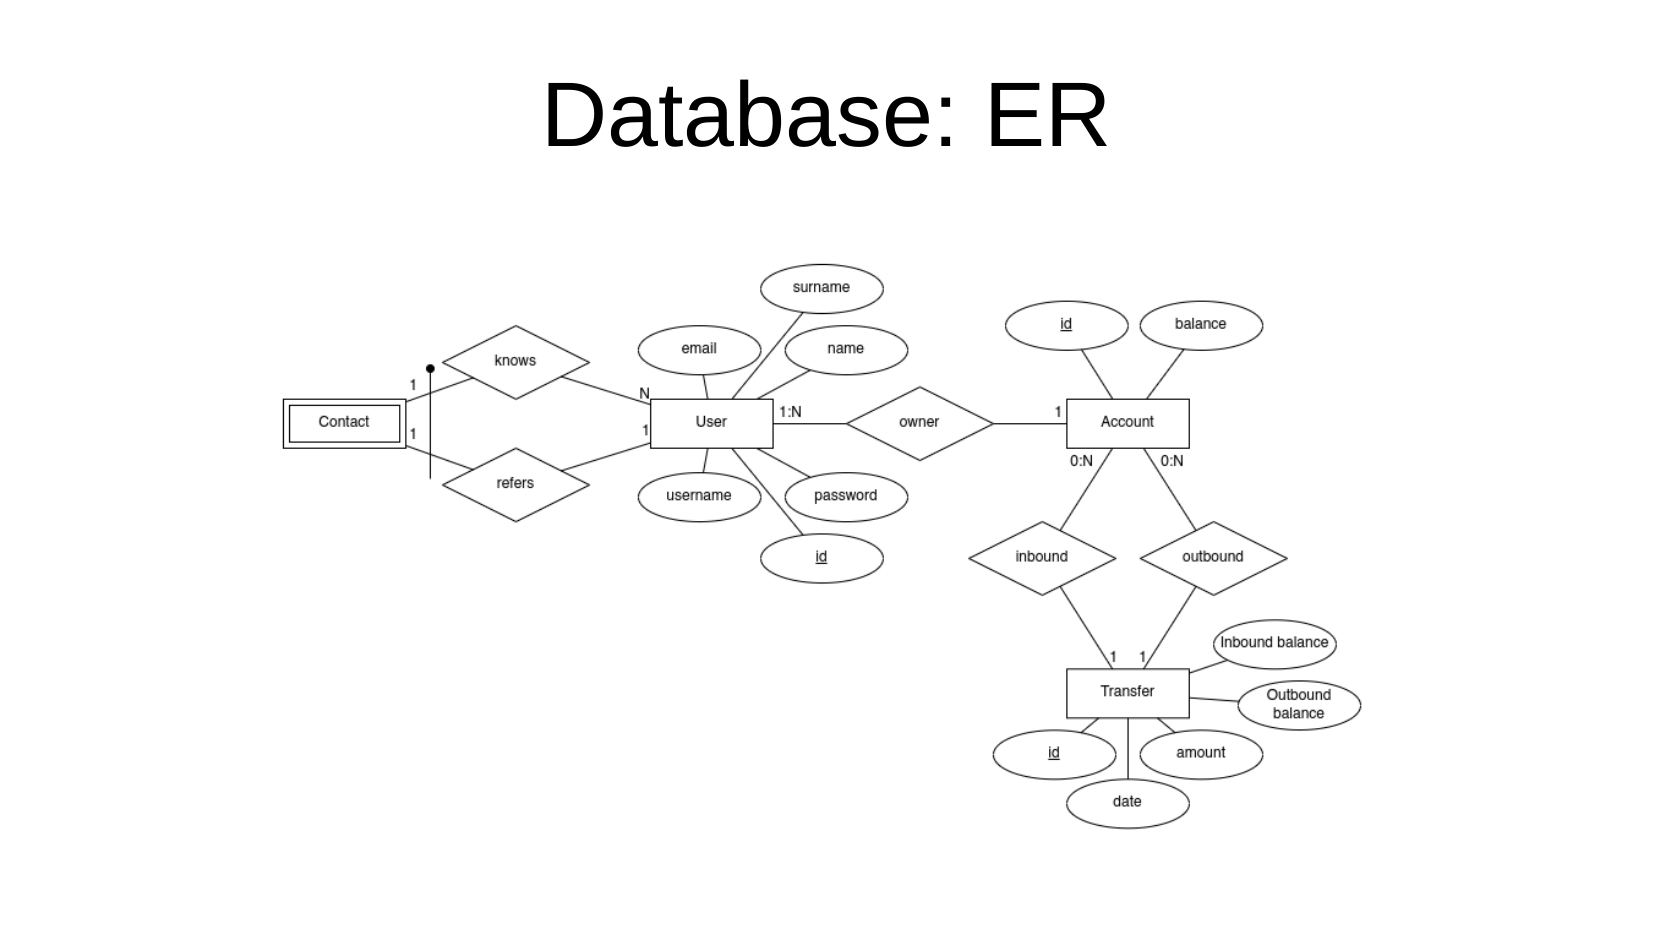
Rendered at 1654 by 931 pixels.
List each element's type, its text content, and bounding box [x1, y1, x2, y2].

picture [264, 215, 1390, 863]
title Database: ER [82, 37, 1571, 193]
